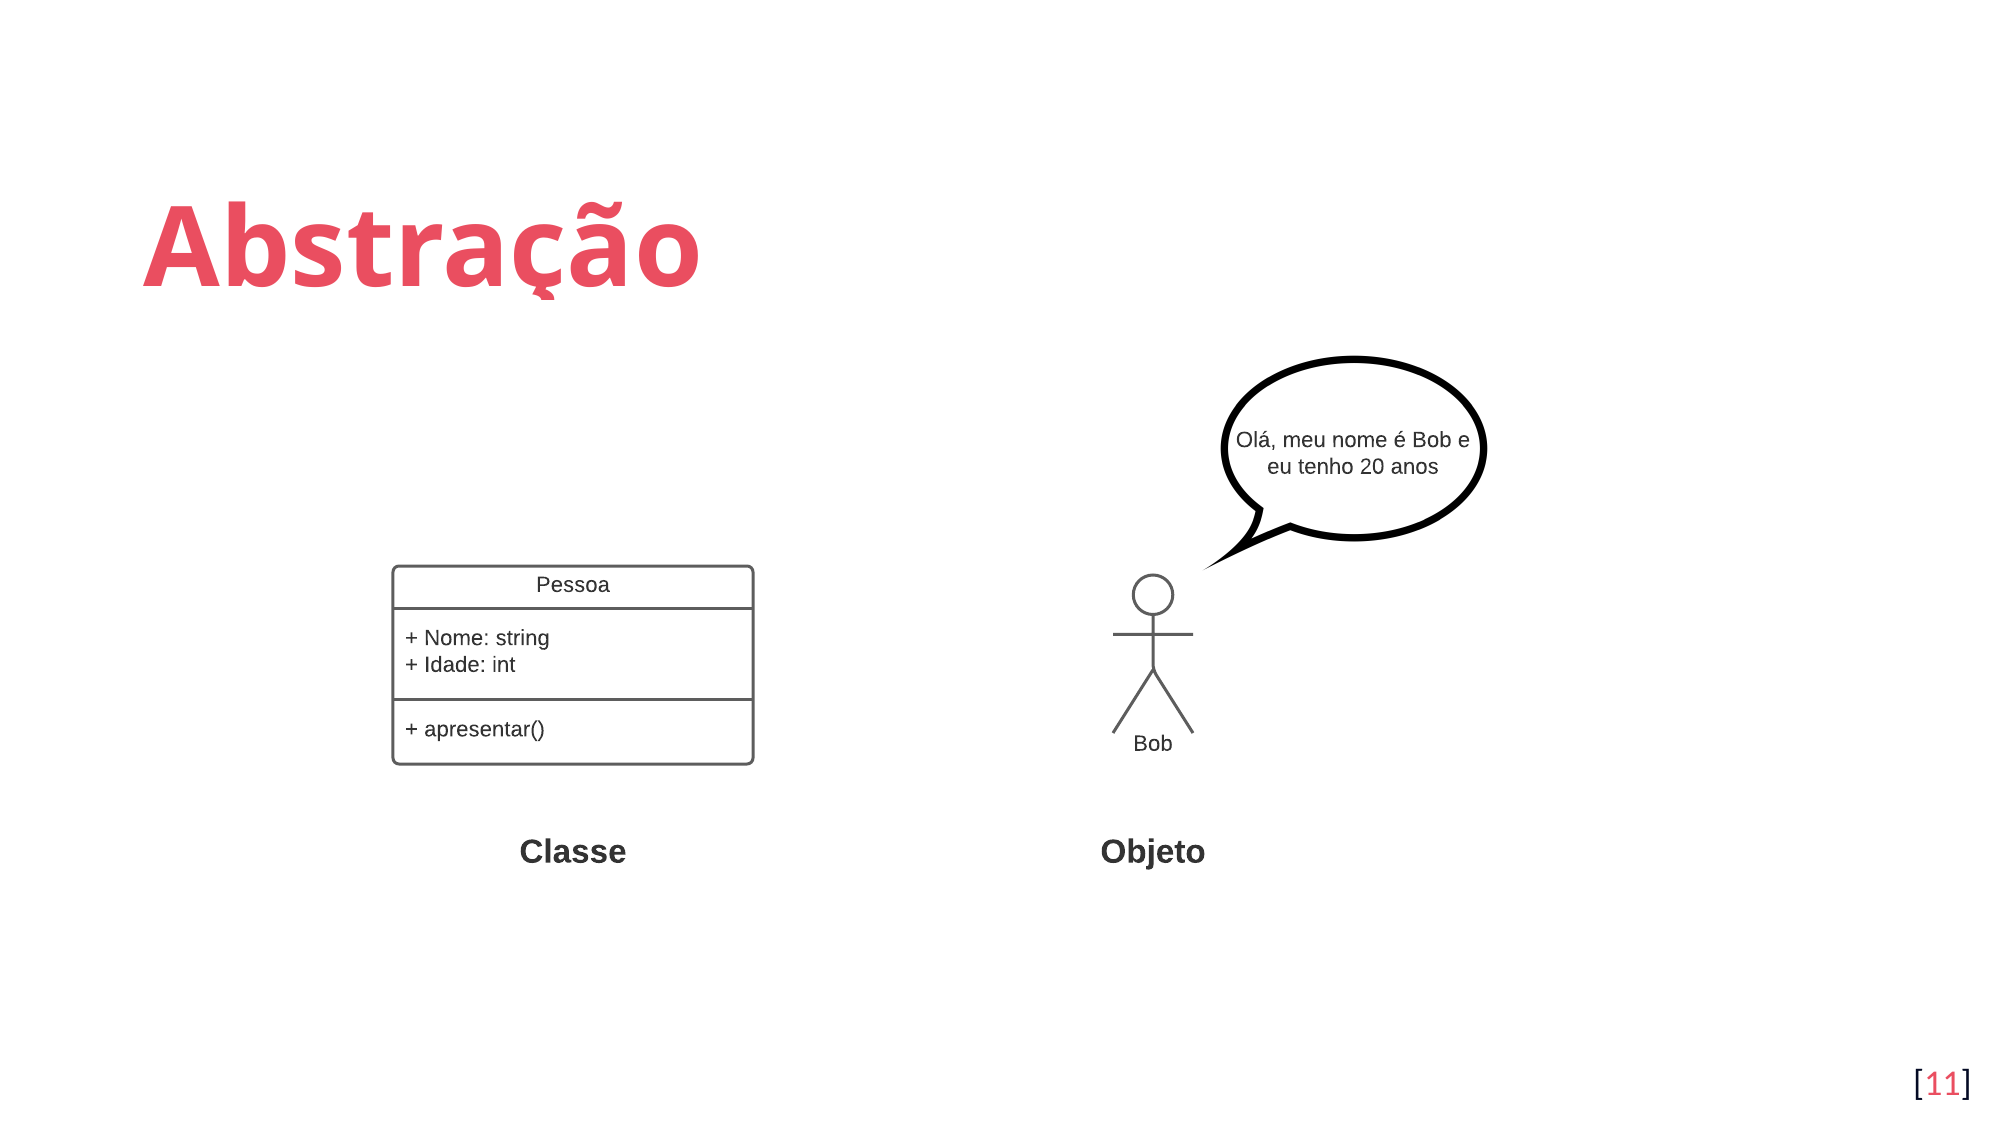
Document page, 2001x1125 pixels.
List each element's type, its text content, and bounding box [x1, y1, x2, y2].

picture [316, 300, 1569, 935]
slide_number [<number>] [1871, 1038, 1992, 1125]
text_box Abstração [123, 139, 1878, 324]
